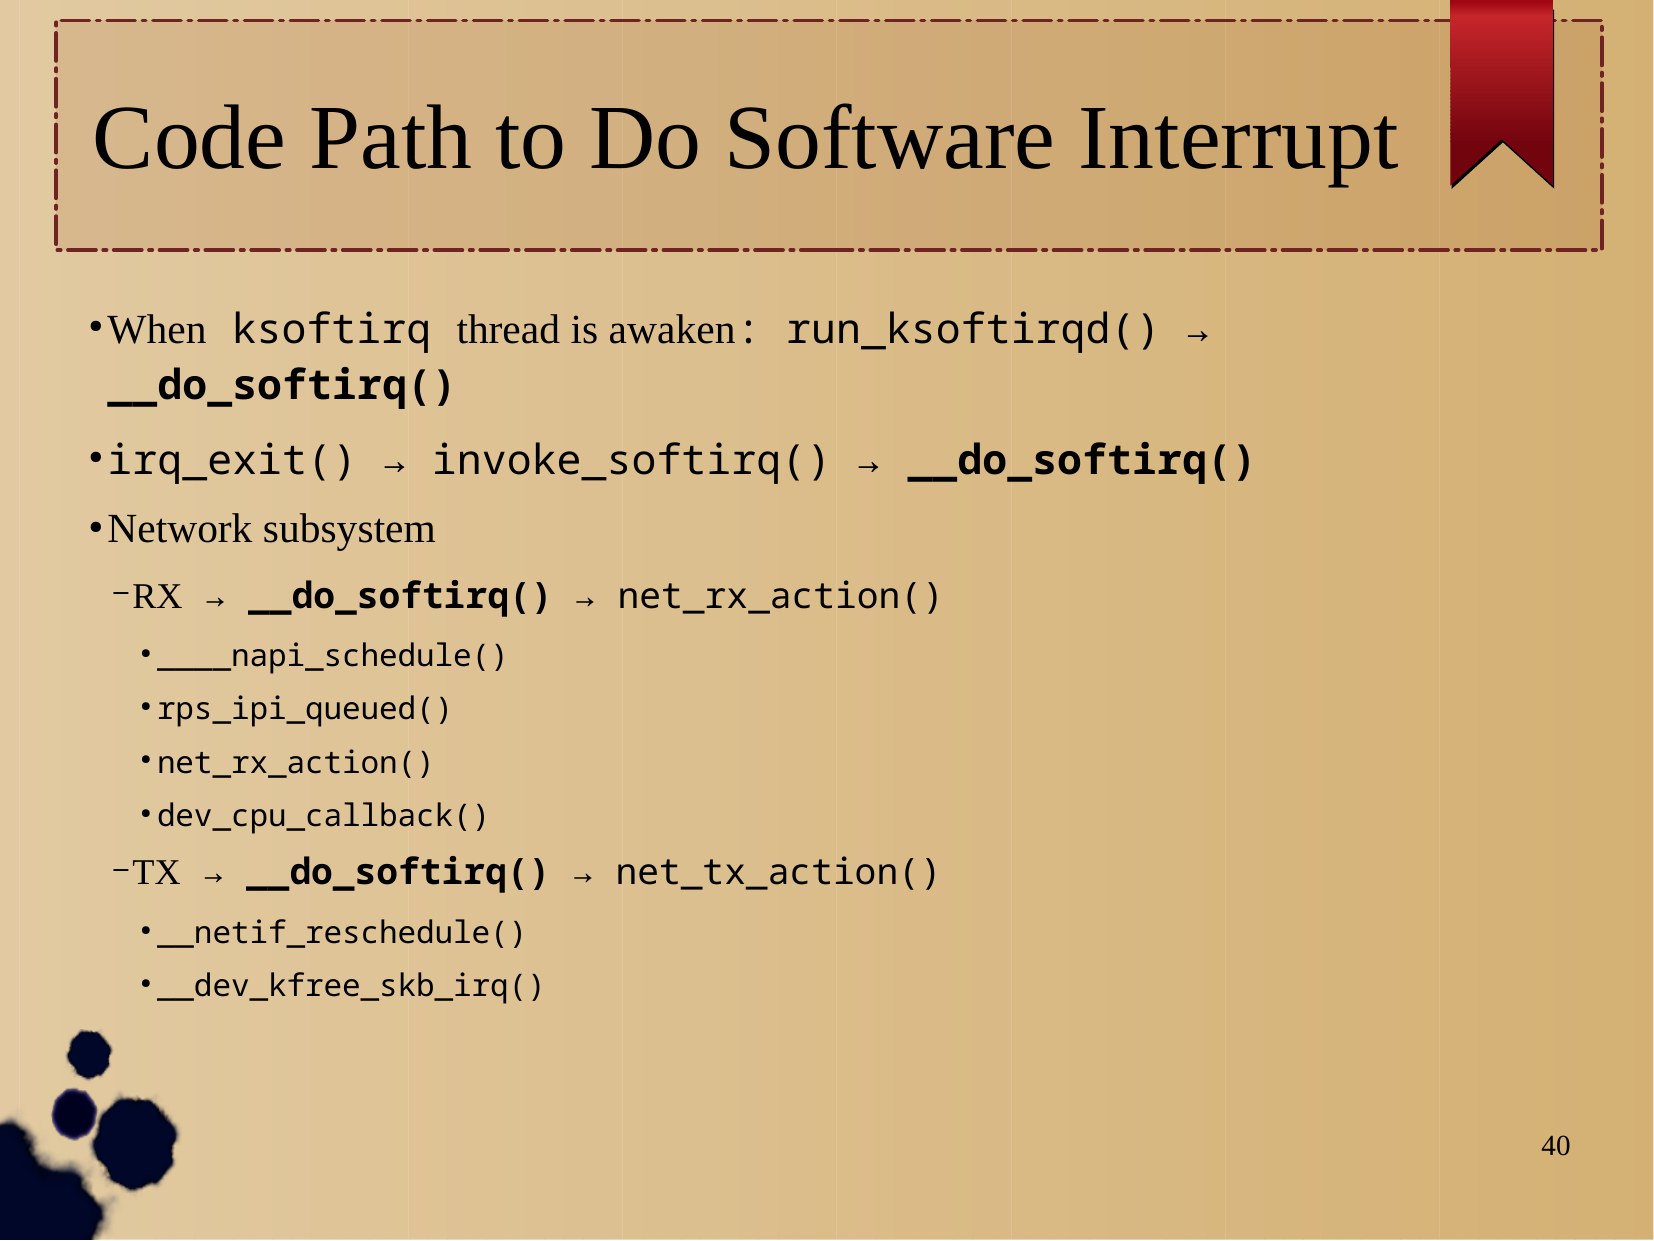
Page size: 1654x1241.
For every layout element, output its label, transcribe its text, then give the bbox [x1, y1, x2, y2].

title Code Path to Do Software Interrupt [82, 47, 1412, 229]
list When ksoftirq thread is awaken: run_ksoftirqd() → __do_softirq() irq_exit() → invoke_softirq() → __do_softirq() Network subsystem RX → __do_softirq() → net_rx_action() ____napi_schedule() rps_ipi_queued() net_rx_action() dev_cpu_callback() TX → __do_softirq() → net_tx_action() __netif_reschedule() __dev_kfree_skb_irq() [82, 299, 1571, 1019]
